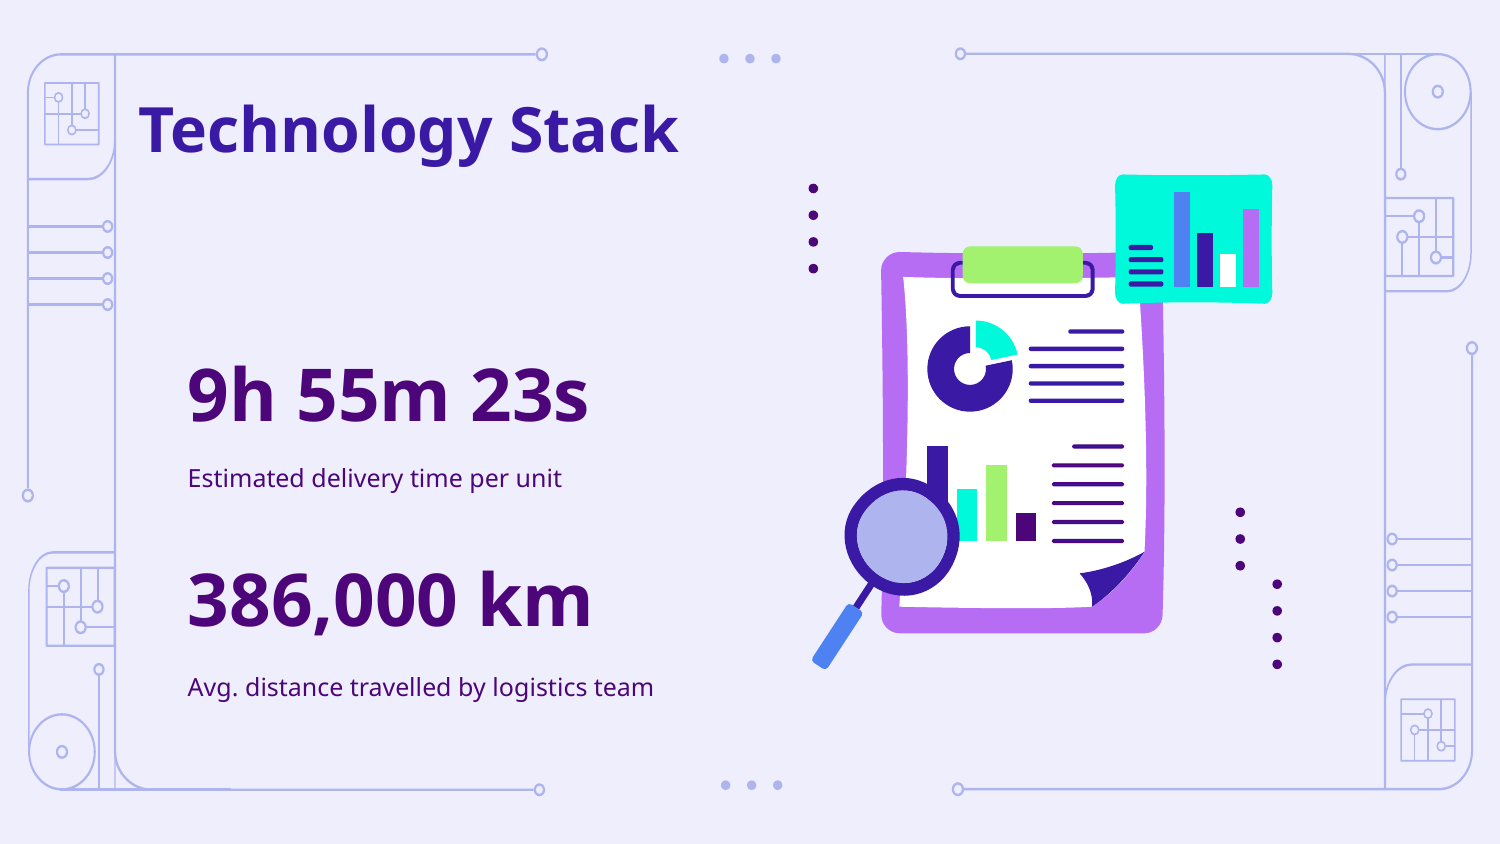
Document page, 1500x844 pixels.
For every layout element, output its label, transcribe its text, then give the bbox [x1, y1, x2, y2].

text_box [1129, 282, 1163, 286]
text_box [1272, 606, 1283, 616]
text_box [1272, 579, 1283, 590]
text_box [1129, 258, 1163, 262]
title 386,000 km [172, 545, 746, 656]
text_box [808, 210, 819, 221]
text_box [812, 246, 1165, 670]
title Technology Stack [123, 75, 1388, 169]
text_box [808, 183, 819, 194]
subtitle Estimated delivery time per unit [172, 448, 746, 508]
text_box [1129, 270, 1163, 274]
title 9h 55m 23s [172, 336, 746, 448]
text_box [808, 263, 819, 274]
text_box [1272, 659, 1283, 670]
subtitle Avg. distance travelled by logistics team [172, 656, 746, 717]
text_box [1235, 534, 1246, 544]
text_box [1235, 560, 1246, 571]
text_box [1175, 193, 1189, 286]
text_box [808, 237, 819, 247]
text_box [1244, 210, 1258, 286]
text_box [1235, 507, 1246, 518]
text_box [1221, 255, 1235, 286]
text_box [1272, 632, 1283, 643]
text_box [1198, 234, 1212, 286]
text_box [1129, 245, 1152, 250]
